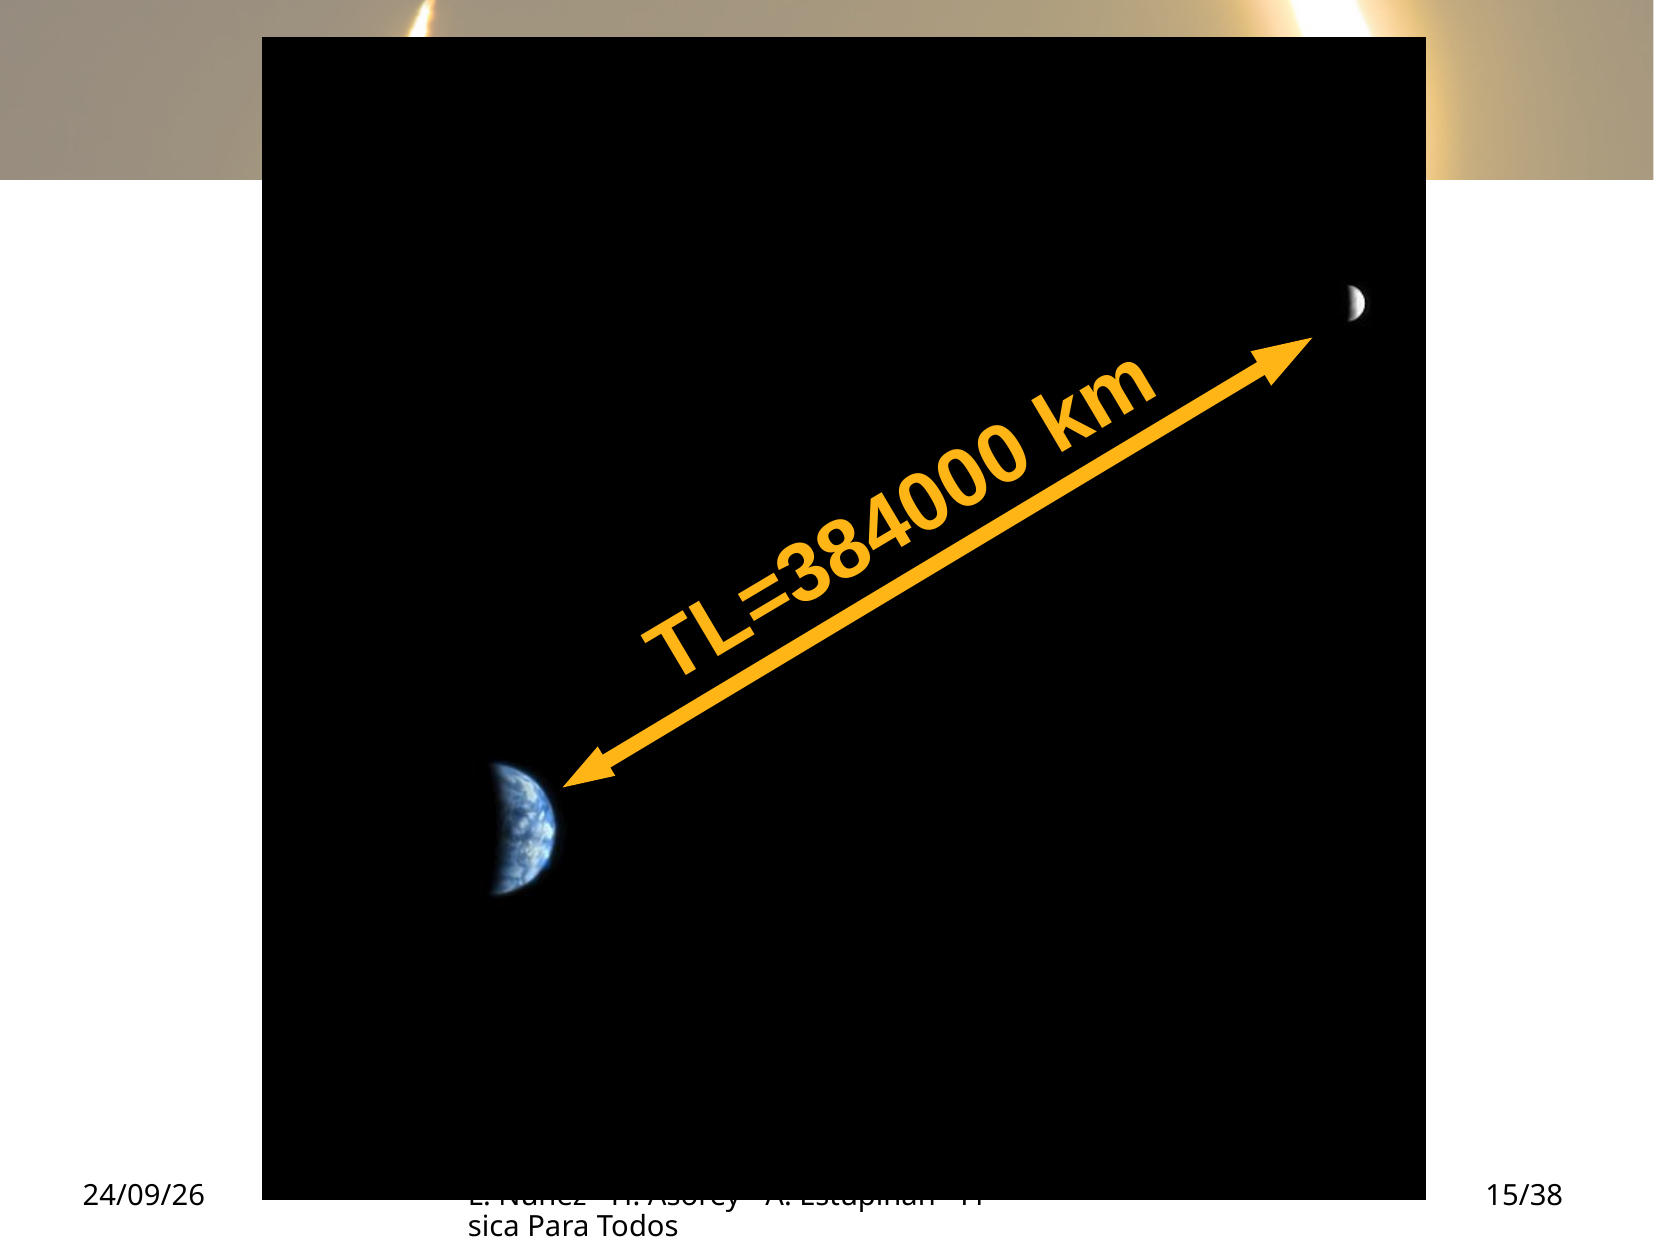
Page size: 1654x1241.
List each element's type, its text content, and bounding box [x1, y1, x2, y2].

text_box TL=384000 km [615, 315, 1187, 715]
picture [0, 0, 1654, 1201]
